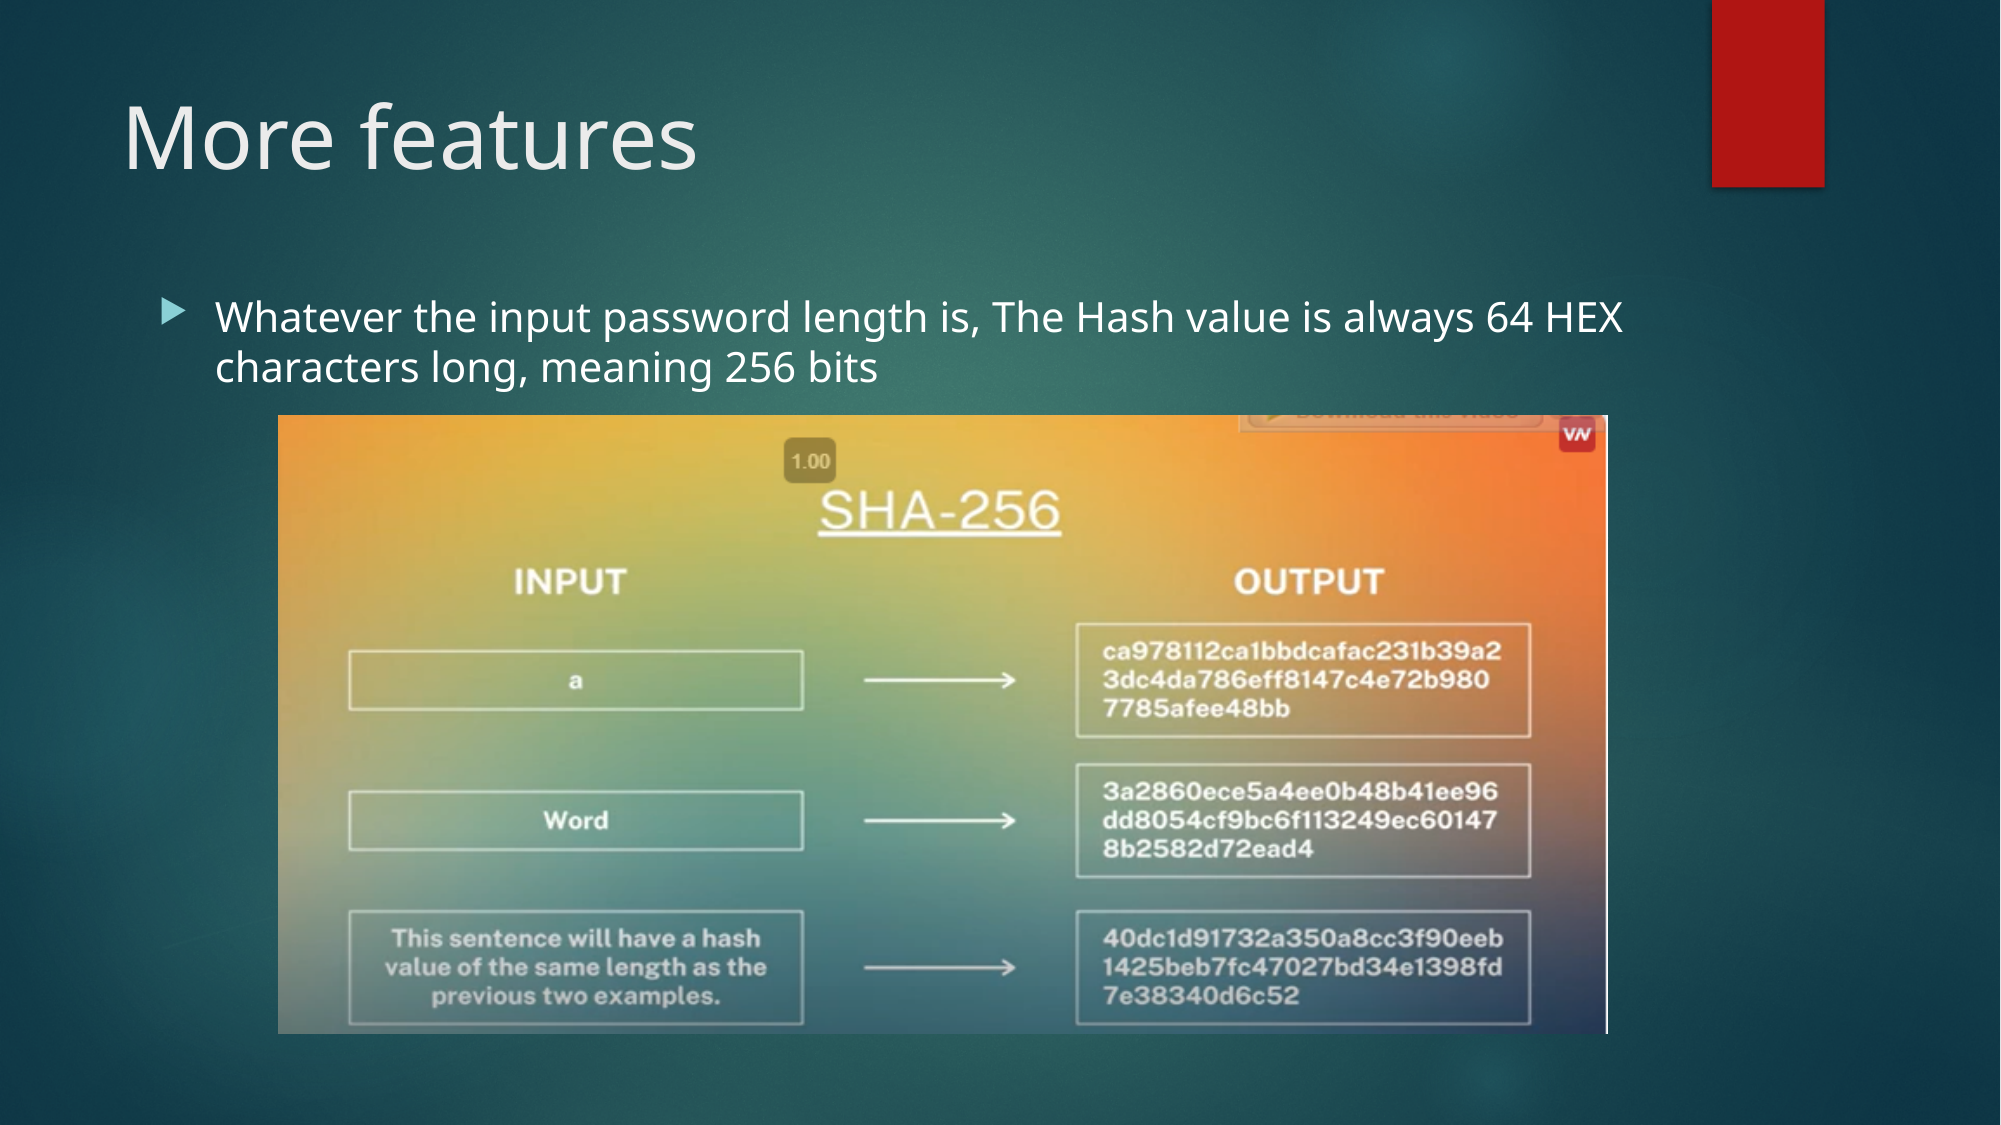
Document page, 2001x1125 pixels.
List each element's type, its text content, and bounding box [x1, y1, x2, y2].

picture [0, 0, 2001, 1125]
title More features [106, 74, 1649, 304]
list Whatever the input password length is, The Hash value is always 64 HEX characters long, meaning 256 bits [143, 282, 1753, 1034]
